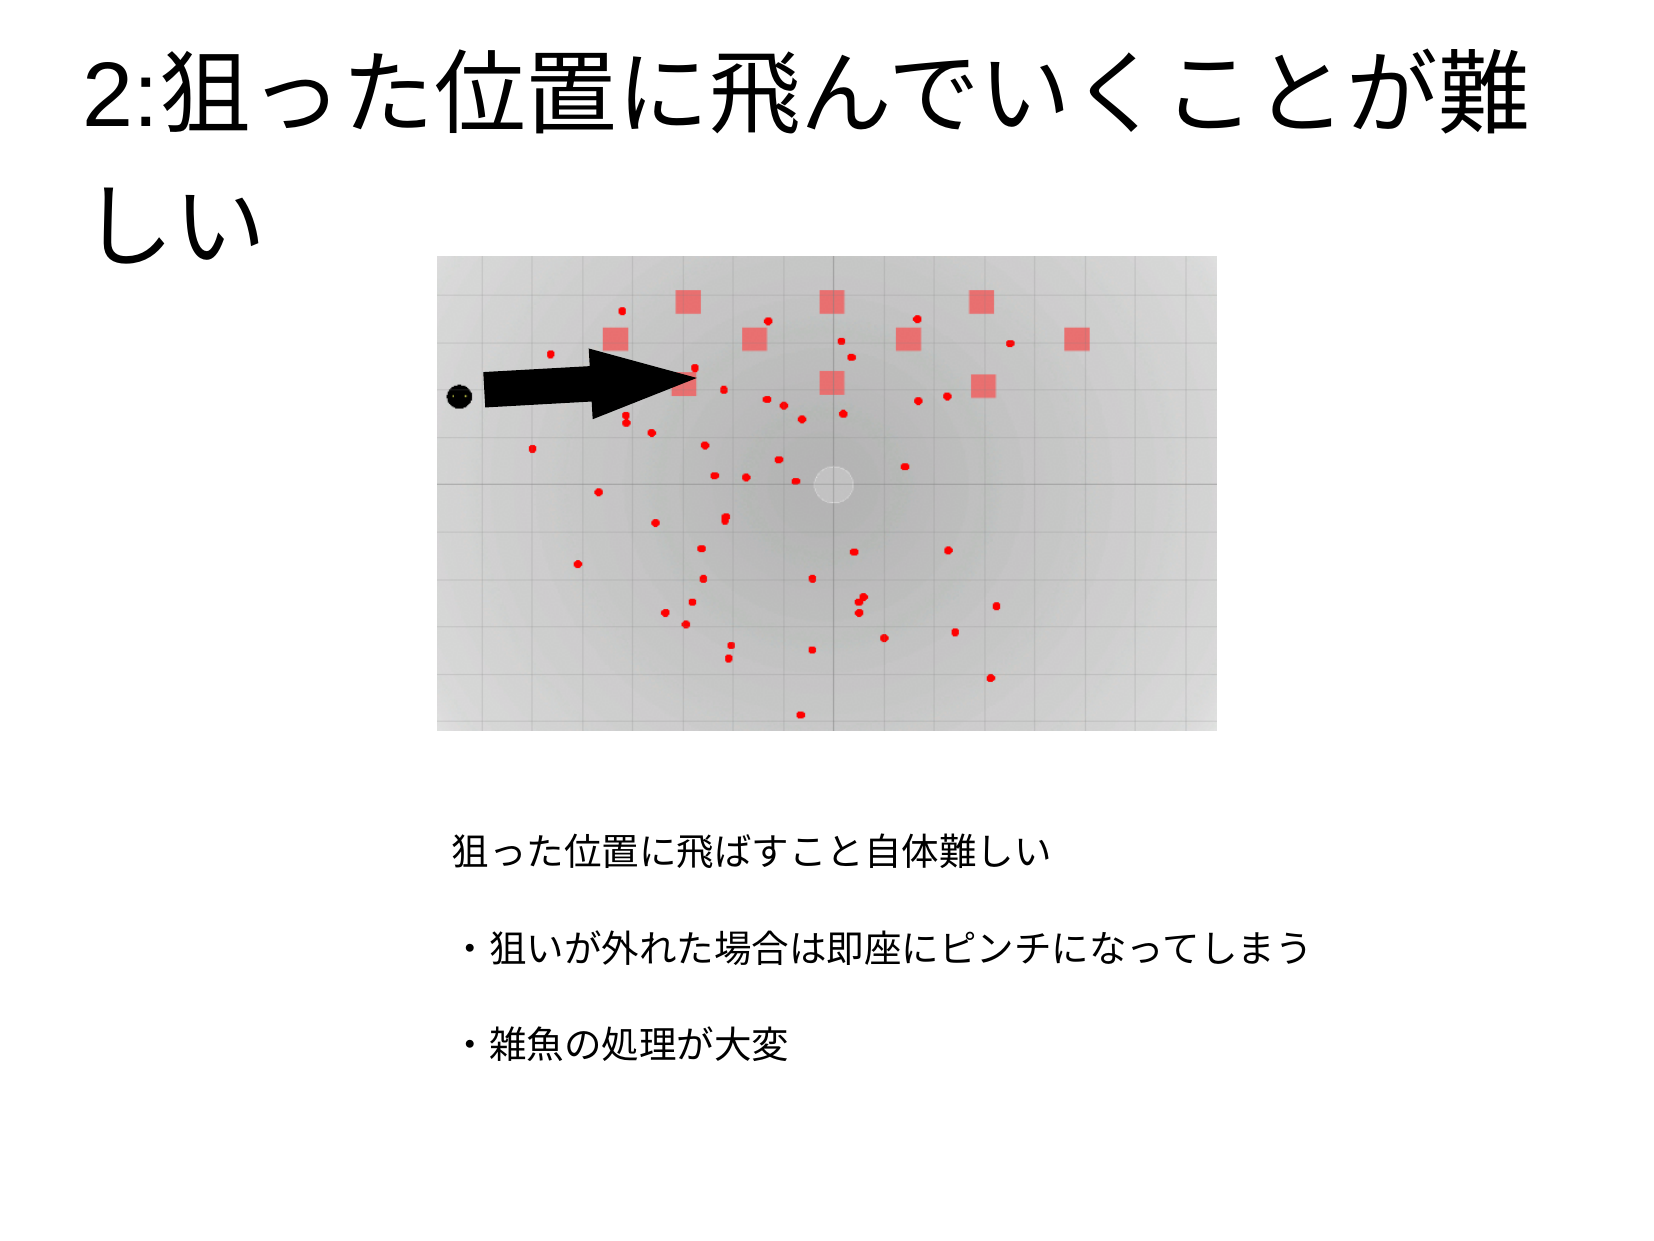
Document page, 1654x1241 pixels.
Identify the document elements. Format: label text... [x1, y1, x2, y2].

picture [437, 256, 1217, 731]
text_box 狙った位置に飛ばすこと自体難しい ・狙いが外れた場合は即座にピンチになってしまう ・雑魚の処理が大変 [437, 814, 1249, 1018]
title 2:狙った位置に飛んでいくことが難しい [82, 49, 1571, 257]
